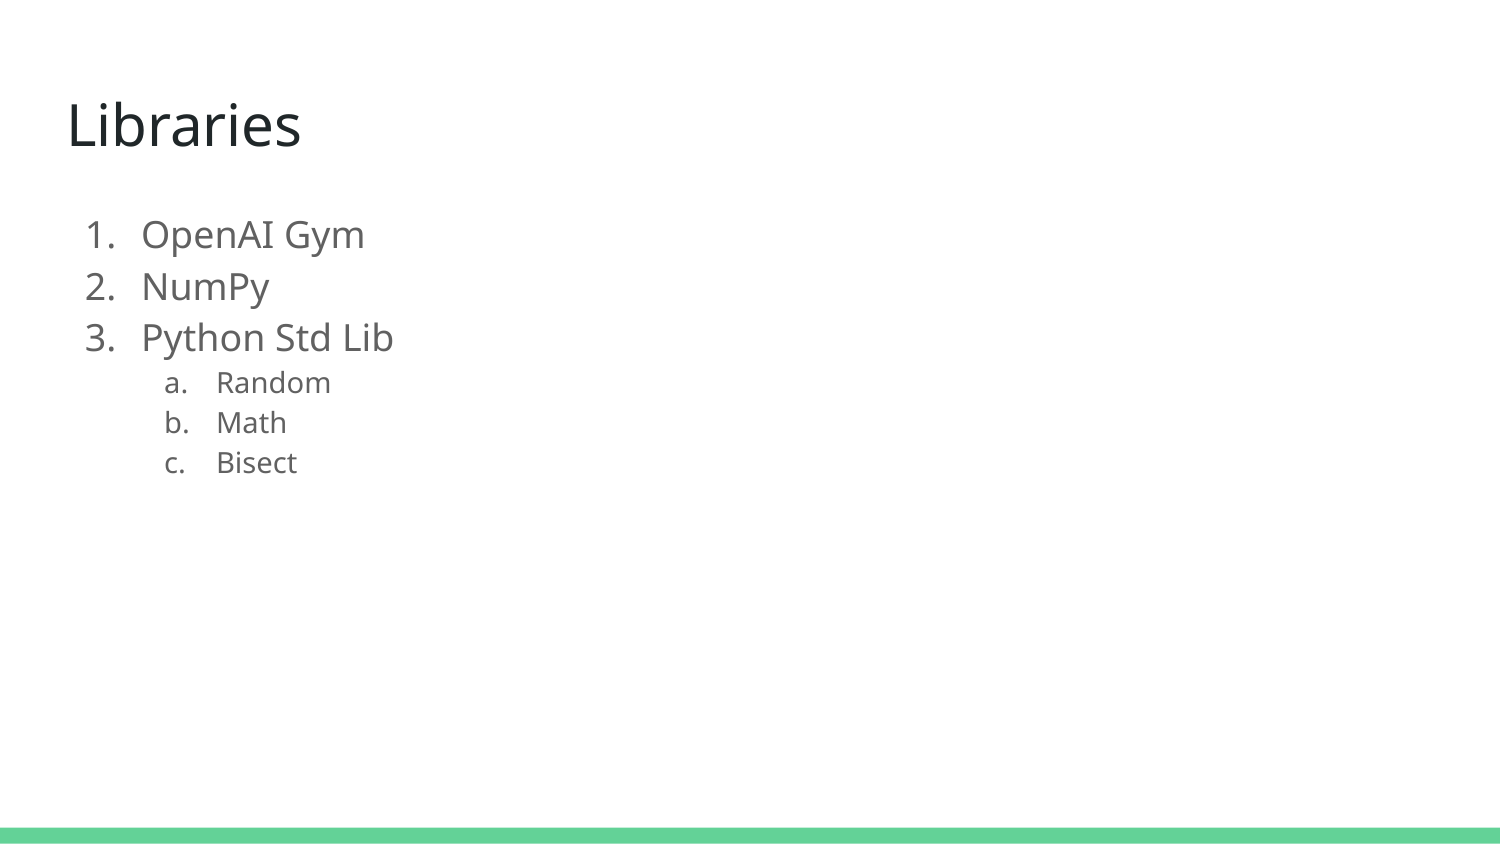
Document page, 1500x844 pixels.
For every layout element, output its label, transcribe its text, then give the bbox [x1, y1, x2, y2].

list OpenAI Gym NumPy Python Std Lib Random Math Bisect [51, 189, 1449, 750]
title Libraries [51, 72, 1449, 167]
